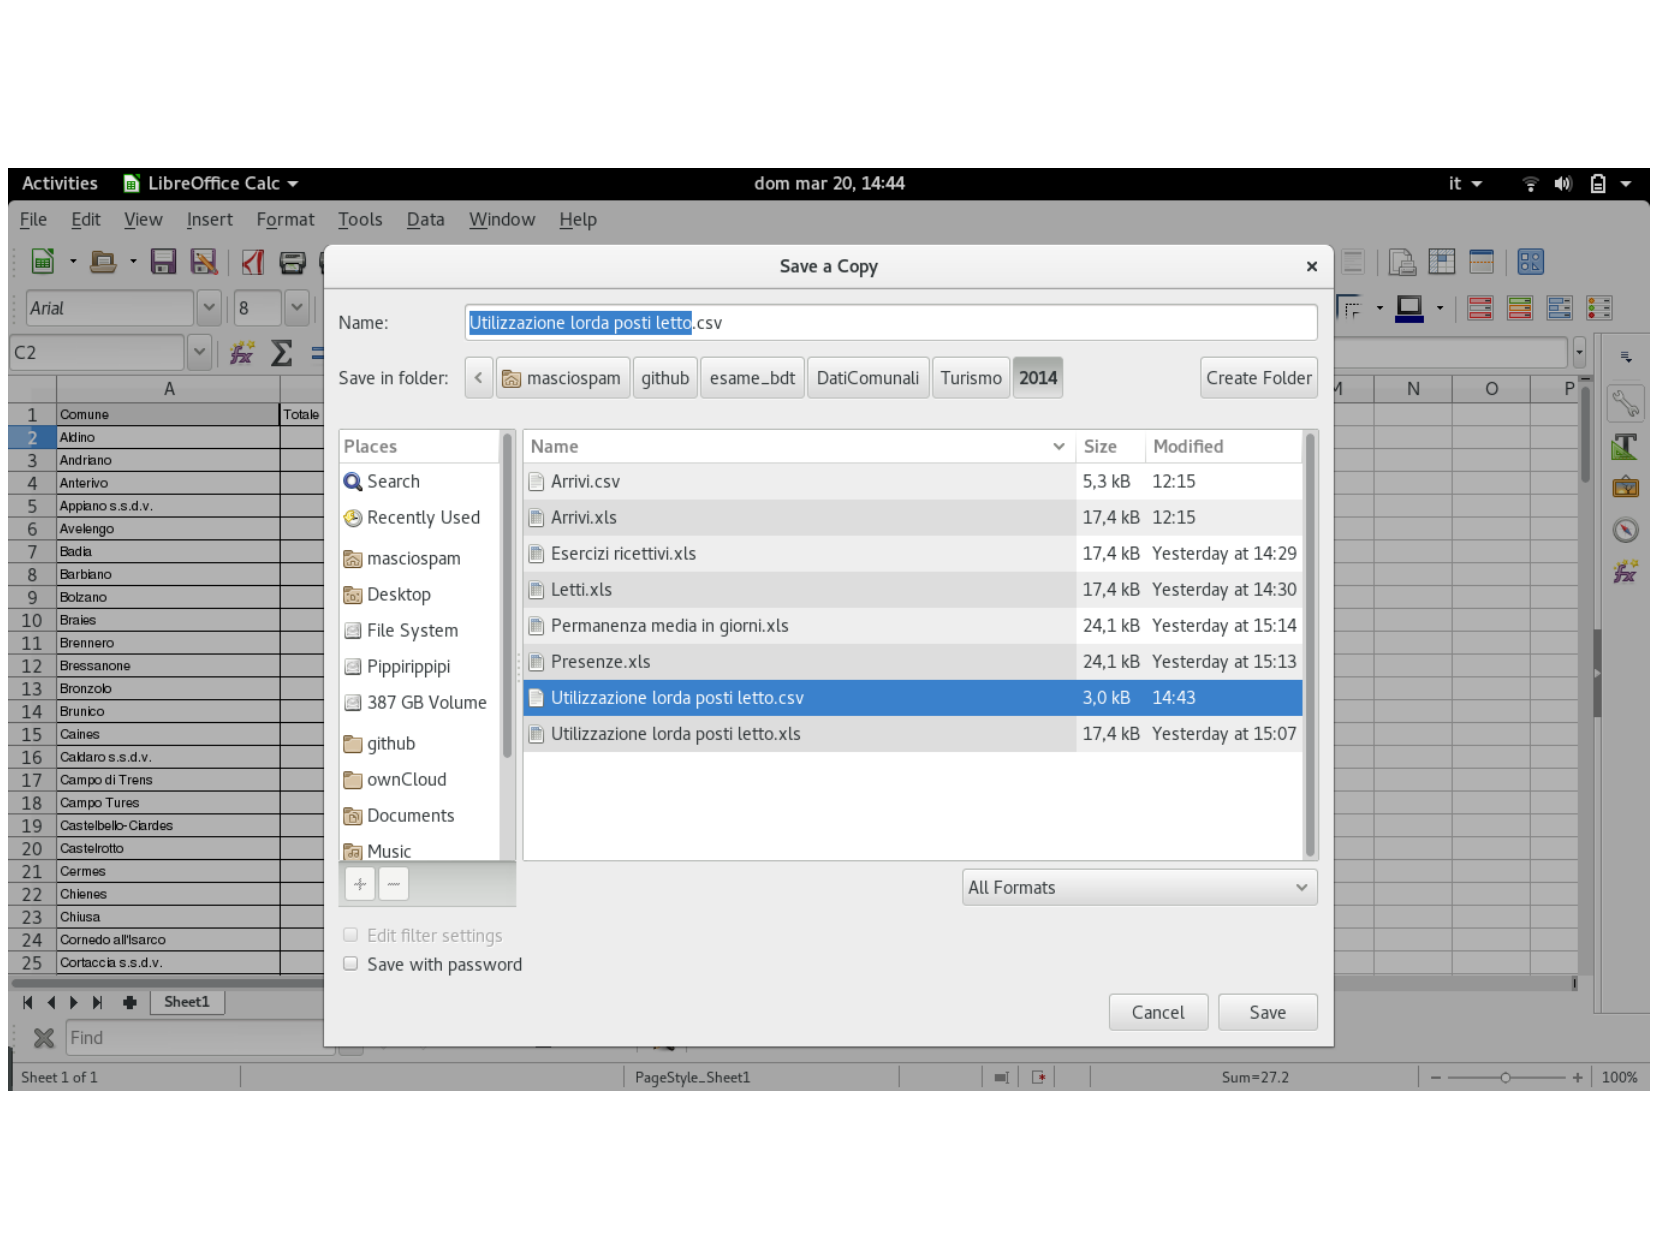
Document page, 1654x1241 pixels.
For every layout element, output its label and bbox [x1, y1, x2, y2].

picture [8, 168, 1650, 1091]
